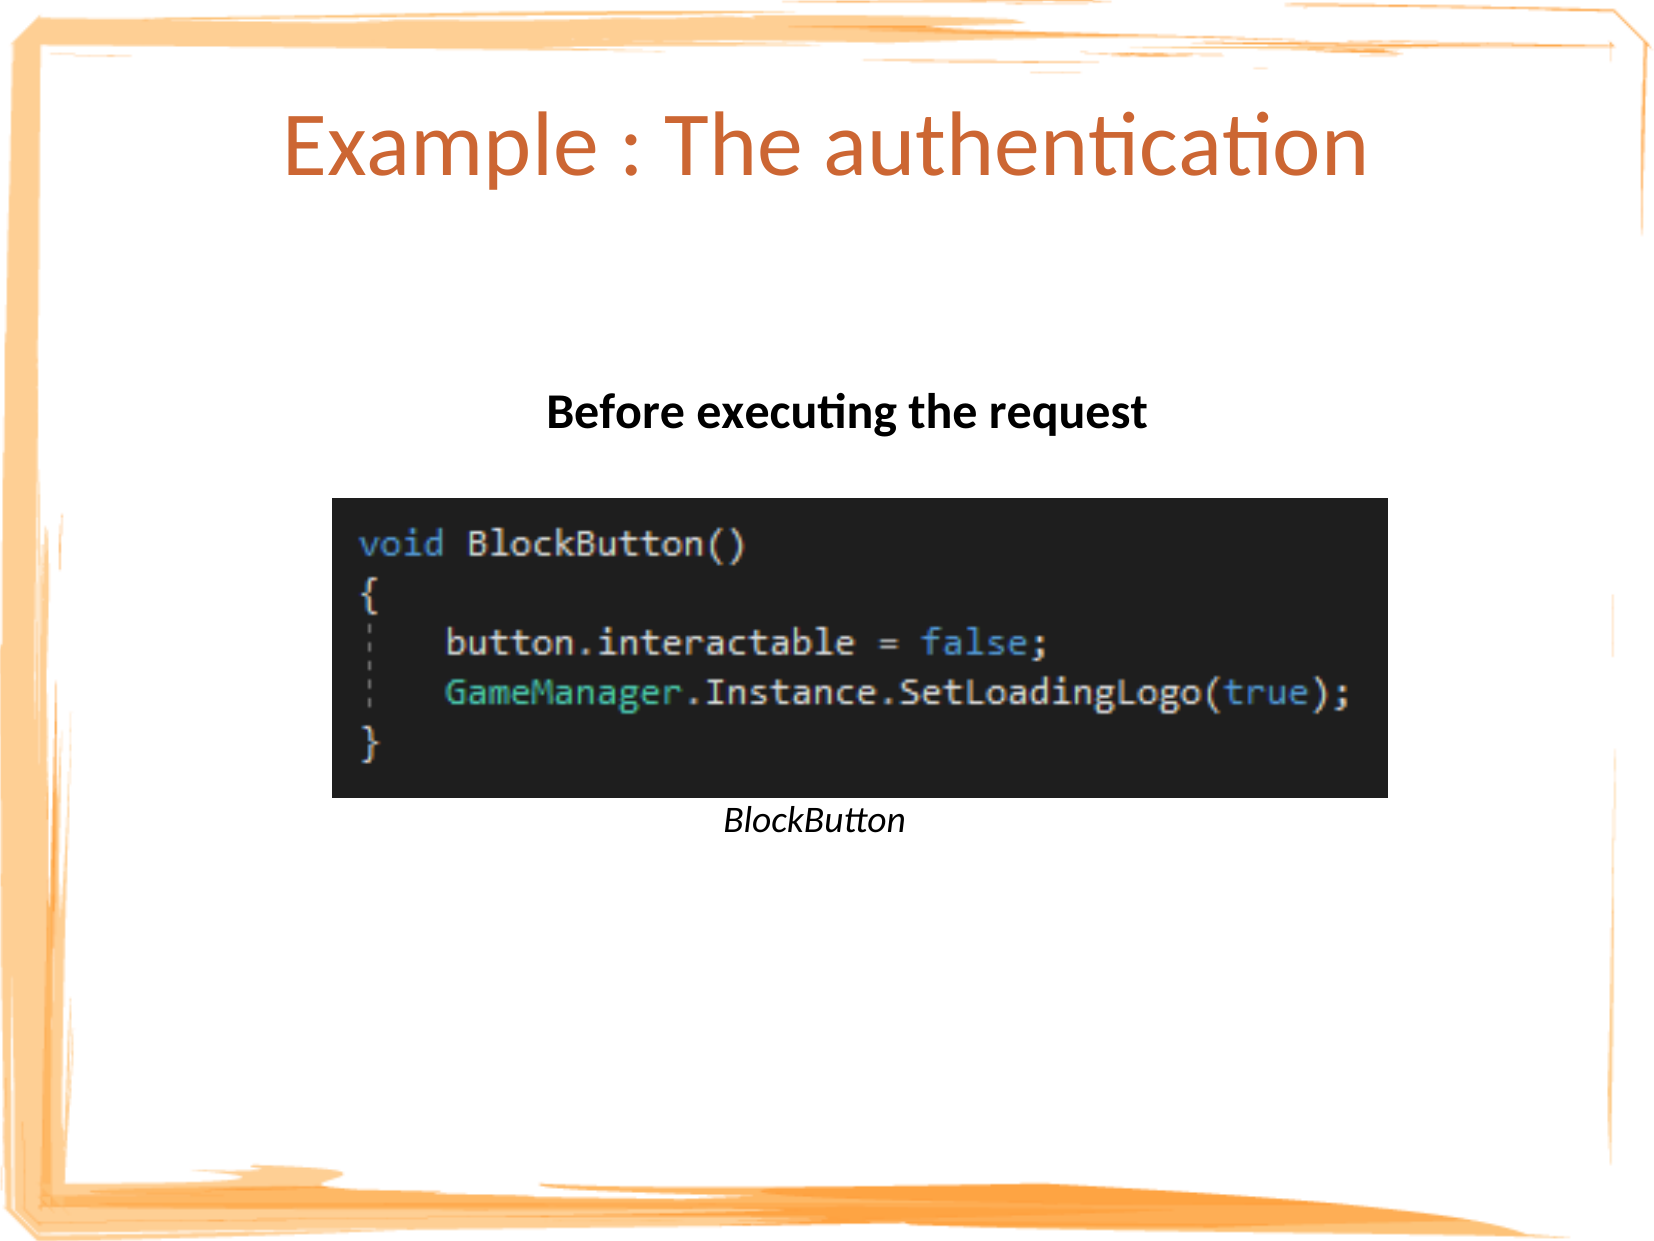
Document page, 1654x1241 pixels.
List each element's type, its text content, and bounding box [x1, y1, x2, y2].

text_box Before executing the request [531, 383, 1164, 449]
picture [0, 0, 1654, 1241]
text_box BlockButton [708, 797, 922, 850]
title Example : The authentication [82, 49, 1571, 257]
